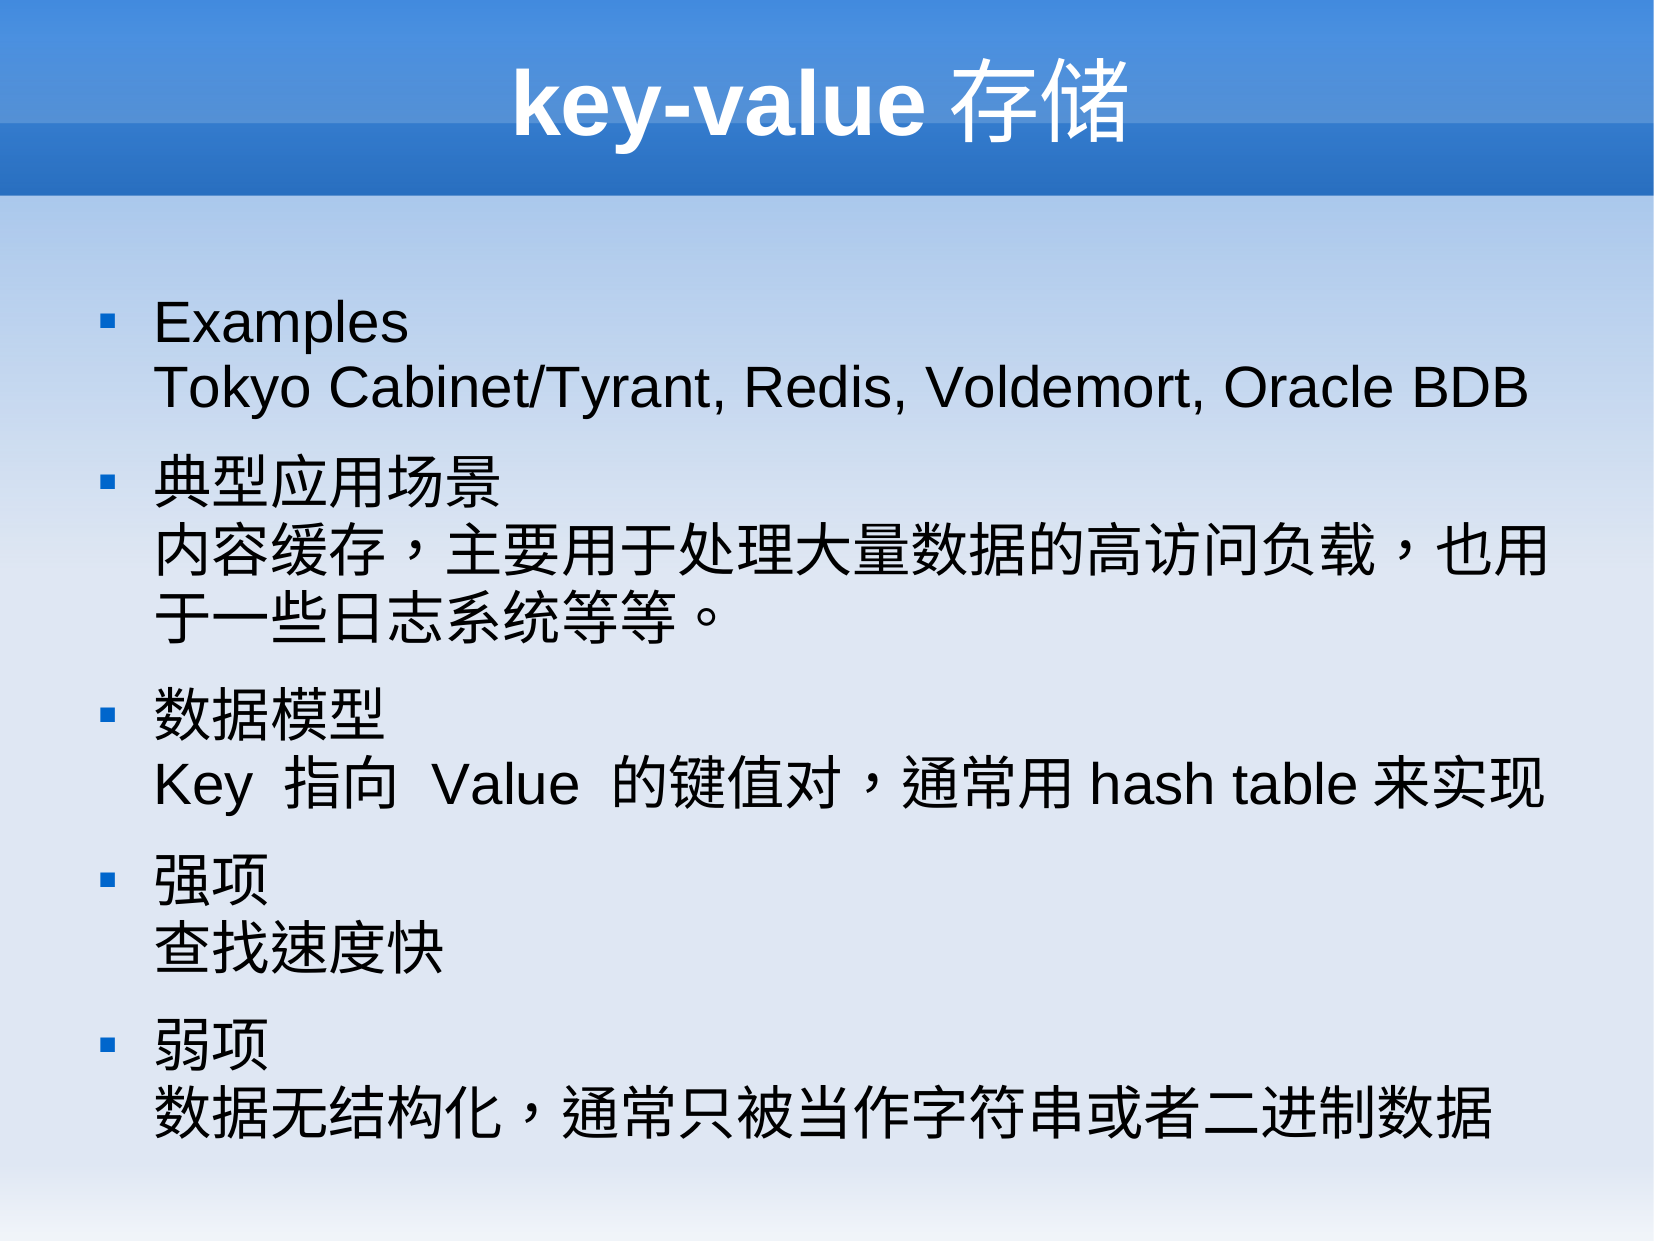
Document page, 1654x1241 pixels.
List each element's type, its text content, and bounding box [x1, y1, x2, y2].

title key-value存储 [76, 7, 1565, 200]
picture [0, 0, 1654, 1241]
list Examples Tokyo Cabinet/Tyrant, Redis, Voldemort, Oracle BDB 典型应用场景 内容缓存，主要用于处理大量数据的高访问负载，也用于一些日志系统等等。 数据模型 Key 指向 Value 的键值对，通常用hash table来实现 强项 查找速度快 弱项 数据无结构化，通常只被当作字符串或者二进制数据 [82, 290, 1571, 1149]
